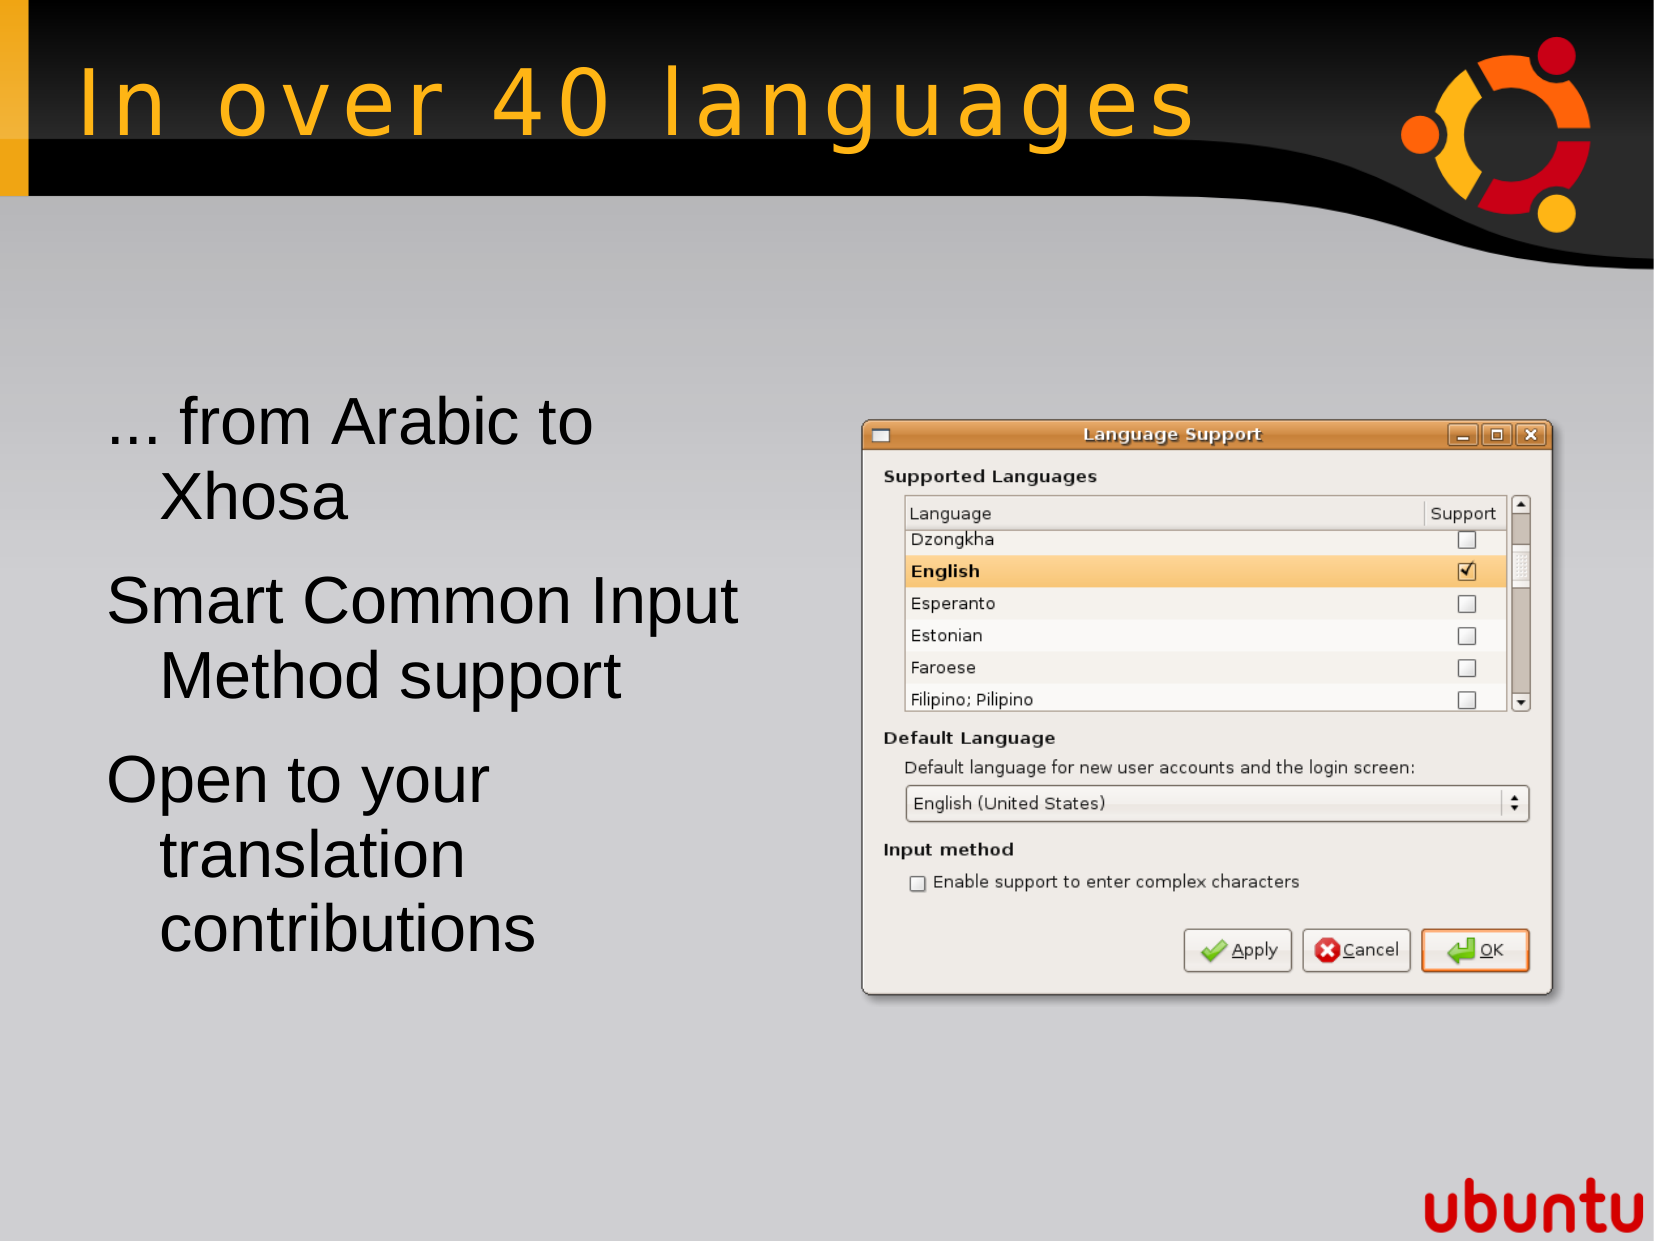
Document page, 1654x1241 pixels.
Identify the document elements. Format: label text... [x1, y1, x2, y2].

picture [0, 0, 1654, 1241]
list ... from Arabic to Xhosa Smart Common Input Method support Open to your translation contributions [88, 383, 798, 1025]
title In over 40 languages [76, 0, 1300, 207]
